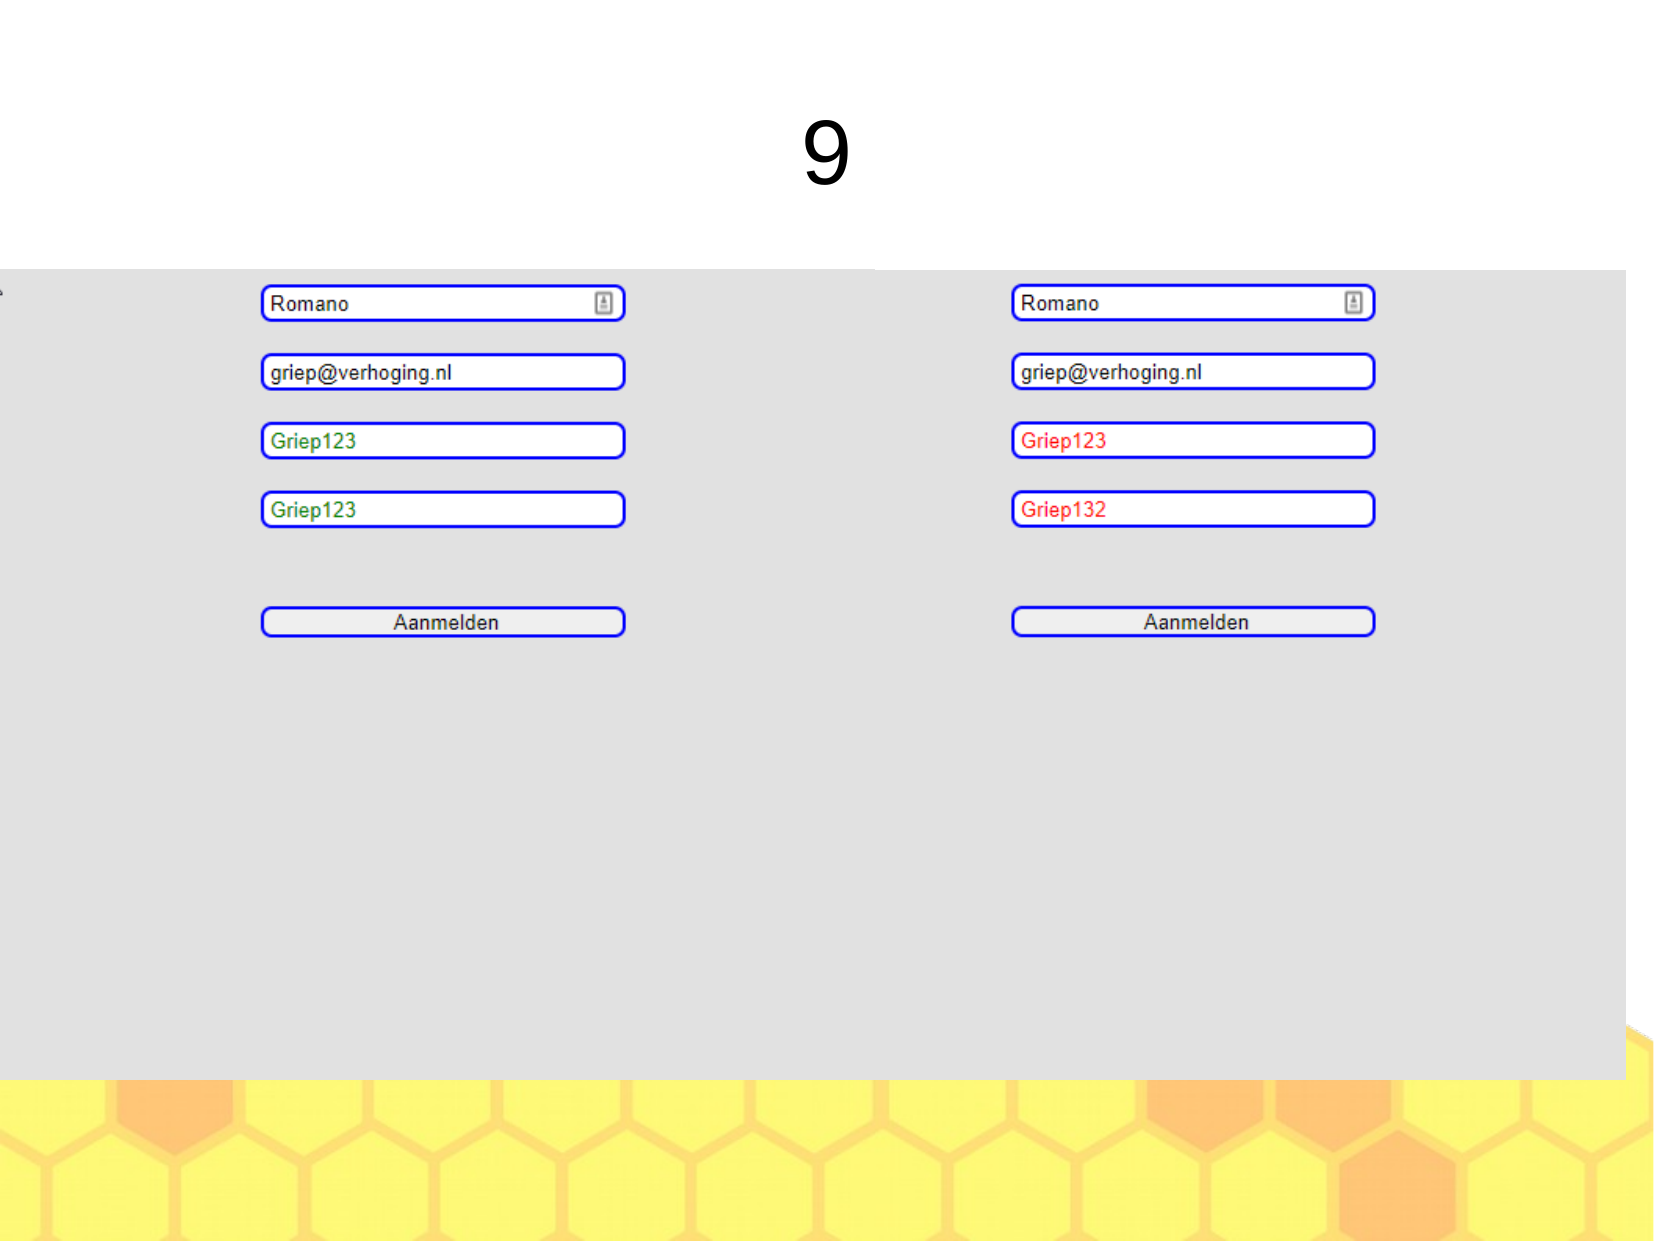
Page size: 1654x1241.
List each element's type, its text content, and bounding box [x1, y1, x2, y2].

picture [0, 269, 1654, 1241]
title 9 [82, 49, 1571, 257]
